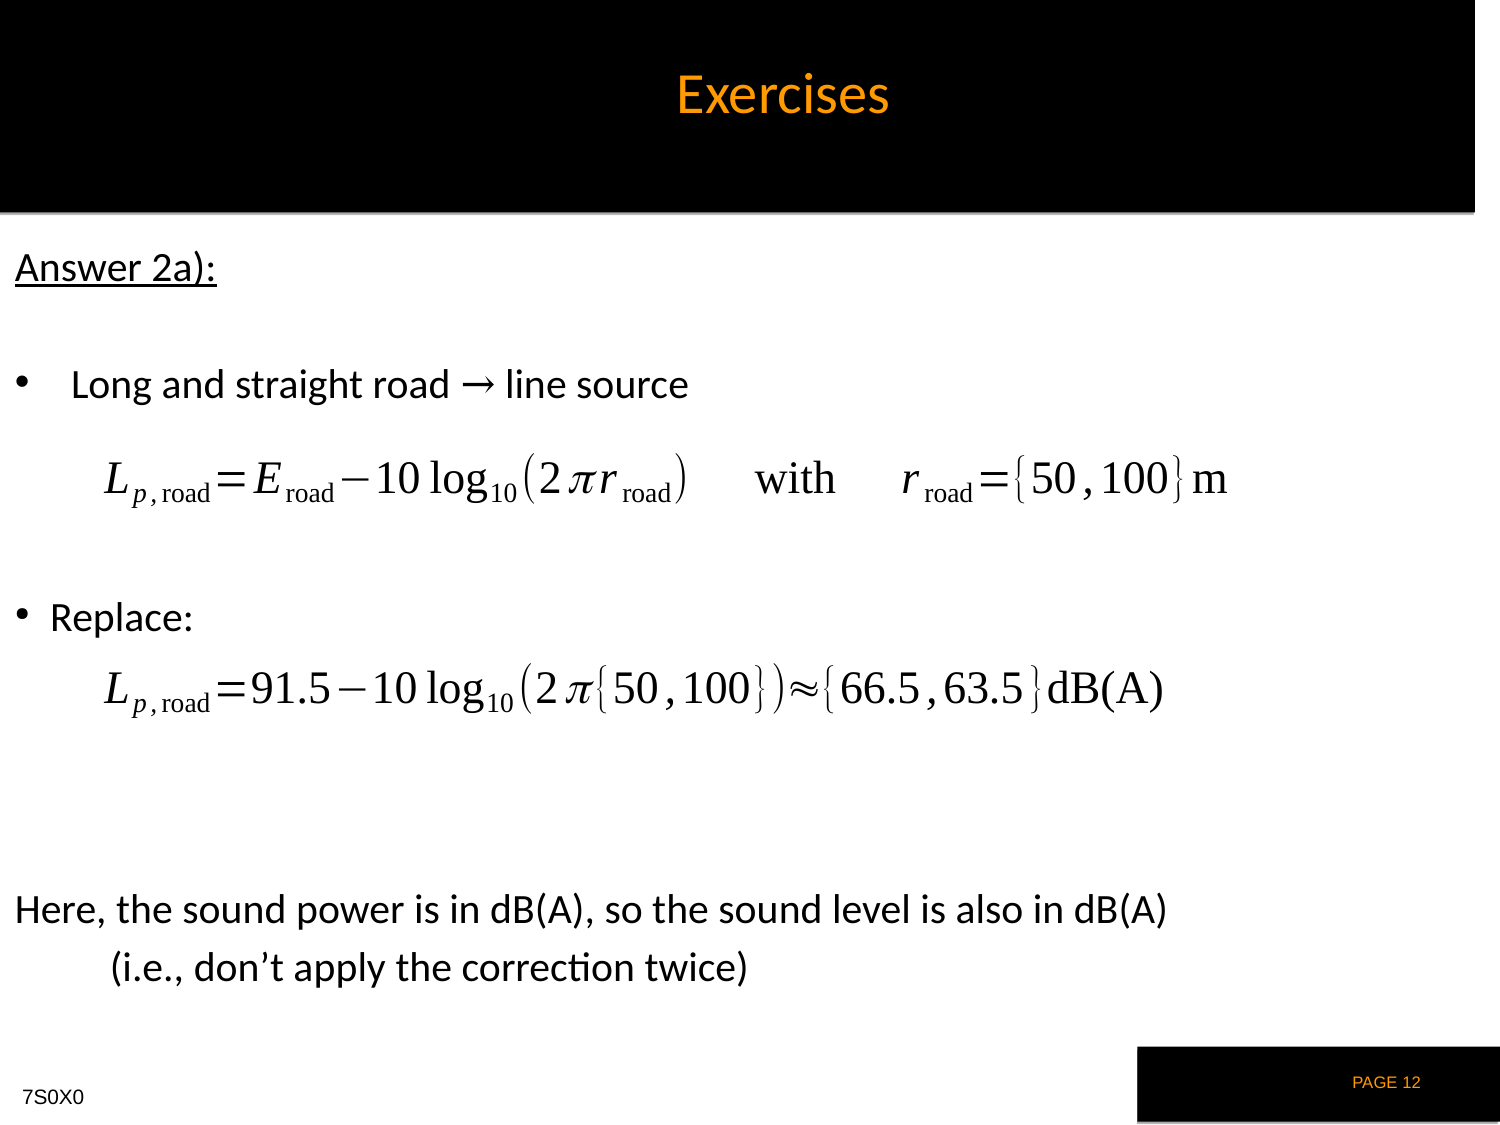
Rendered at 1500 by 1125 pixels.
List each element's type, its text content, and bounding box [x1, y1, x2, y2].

text_box [1137, 1046, 1500, 1122]
list Answer 2a): Long and straight road → line source Replace: Here, the sound power is in dB(A), so the sound level is also in dB(A) (i.e., don’t apply the correction twice) [0, 232, 1500, 1125]
text_box [0, 0, 1475, 213]
chart [90, 450, 1241, 511]
text_box PAGE 12 [1352, 1066, 1453, 1098]
text_box Exercises [125, 48, 1442, 200]
text_box 7S0X0 [22, 1080, 613, 1112]
chart [90, 660, 1177, 721]
